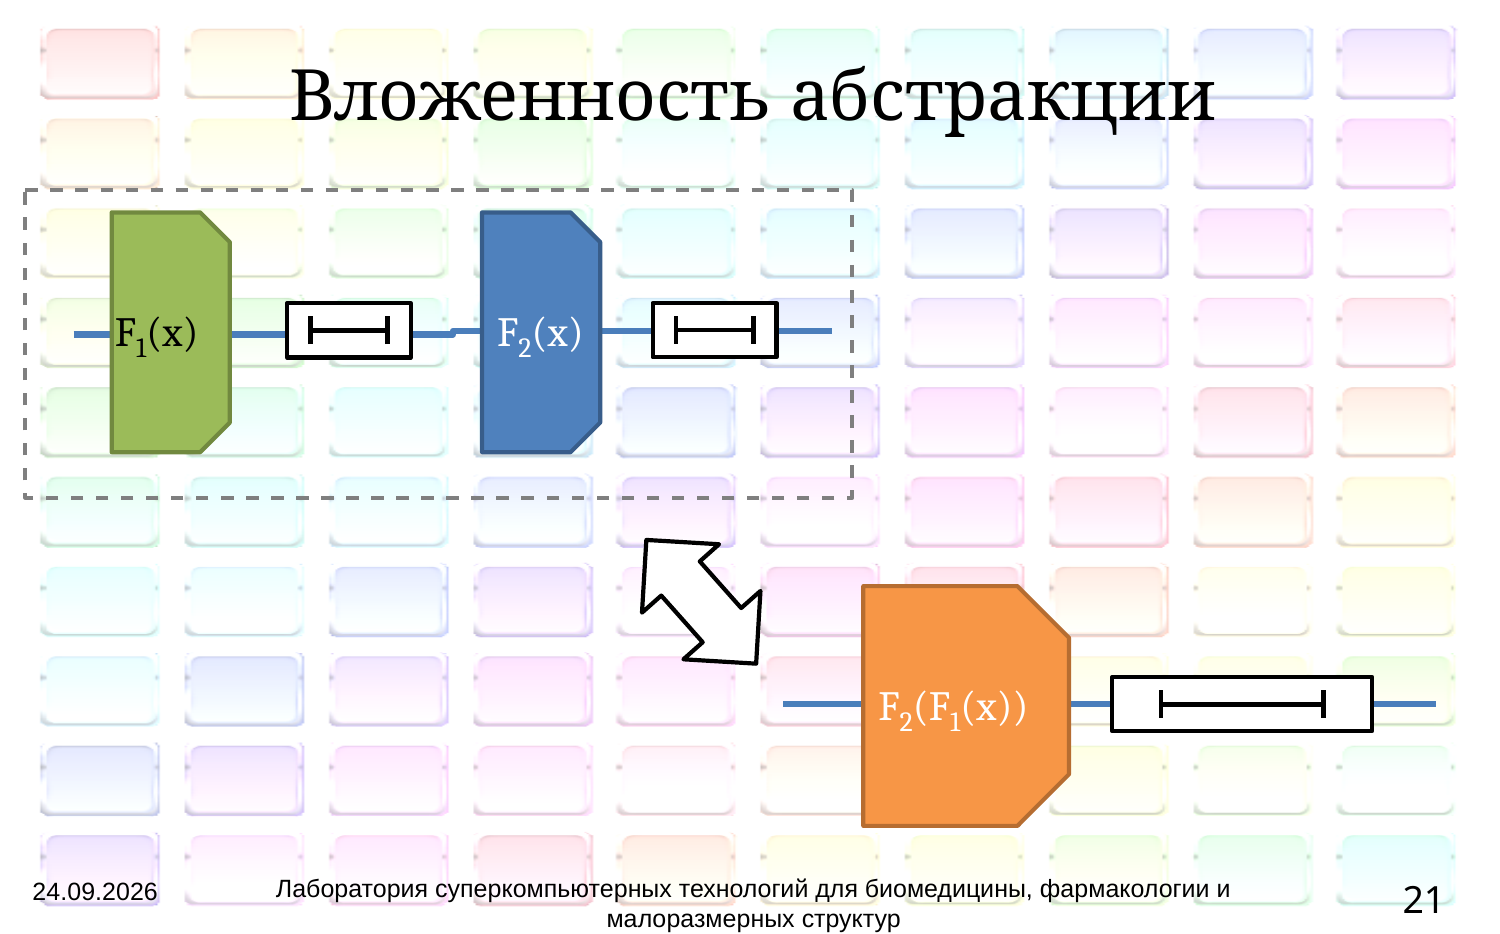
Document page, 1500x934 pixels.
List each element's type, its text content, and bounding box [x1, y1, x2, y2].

text_box F1(x) [99, 297, 230, 371]
text_box [641, 539, 761, 664]
text_box <number> [1387, 868, 1473, 918]
text_box [1112, 677, 1372, 731]
text_box 18.11.2012 [17, 868, 184, 918]
text_box Лаборатория суперкомпьютерных технологий для биомедицины, фармакологии и малоразмерных структур [171, 864, 1338, 915]
text_box F2(F1(x)) [863, 671, 1054, 745]
text_box [287, 303, 411, 358]
title Вложенность абстракции [78, 41, 1429, 142]
text_box [111, 212, 230, 297]
text_box [111, 371, 230, 453]
picture [0, 0, 1500, 933]
text_box [863, 586, 1069, 826]
text_box F2(x) [482, 297, 603, 371]
text_box [653, 303, 776, 357]
text_box [482, 371, 601, 453]
text_box [482, 212, 601, 297]
